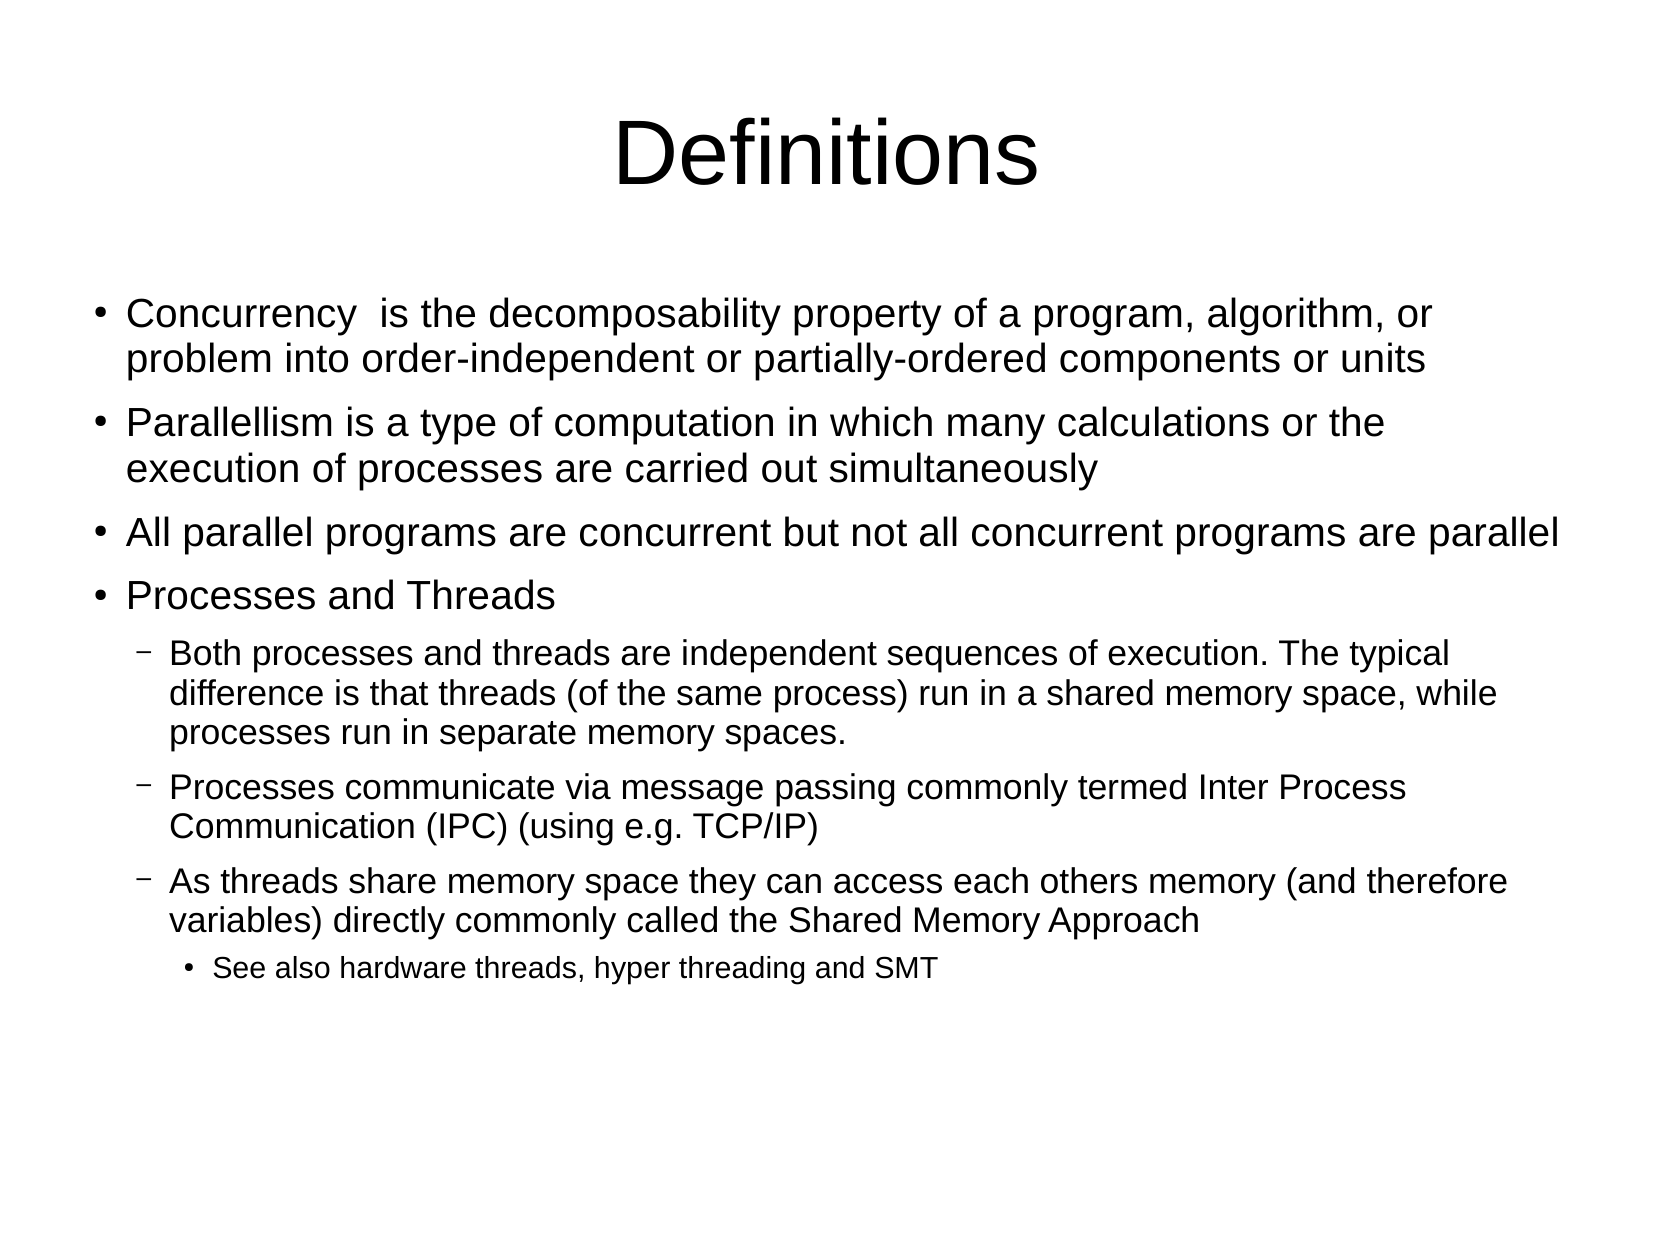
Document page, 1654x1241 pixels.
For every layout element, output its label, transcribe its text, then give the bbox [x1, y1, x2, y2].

title Definitions [82, 49, 1571, 257]
list Concurrency is the decomposability property of a program, algorithm, or problem into order-independent or partially-ordered components or units Parallellism is a type of computation in which many calculations or the execution of processes are carried out simultaneously All parallel programs are concurrent but not all concurrent programs are parallel Processes and Threads Both processes and threads are independent sequences of execution. The typical difference is that threads (of the same process) run in a shared memory space, while processes run in separate memory spaces. Processes communicate via message passing commonly termed Inter Process Communication (IPC) (using e.g. TCP/IP) As threads share memory space they can access each others memory (and therefore variables) directly commonly called the Shared Memory Approach See also hardware threads, hyper threading and SMT [82, 290, 1571, 1010]
